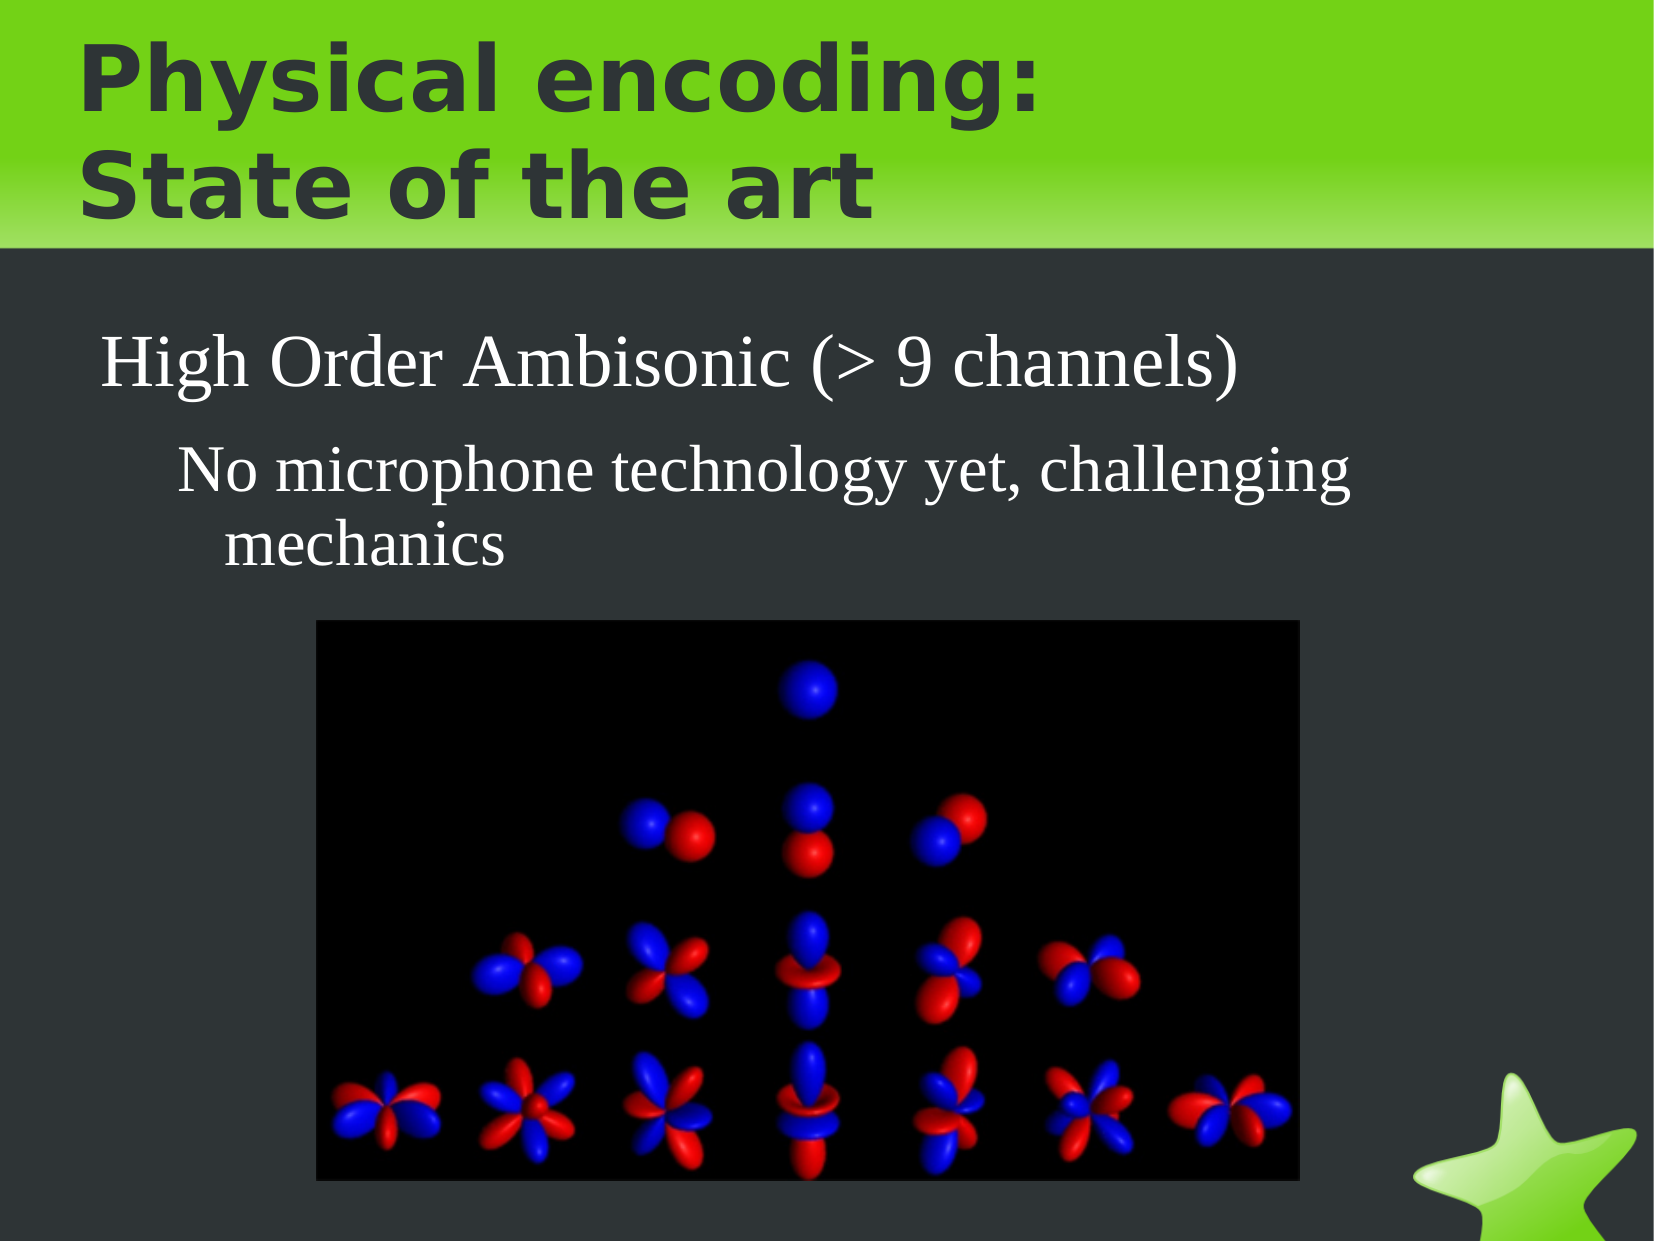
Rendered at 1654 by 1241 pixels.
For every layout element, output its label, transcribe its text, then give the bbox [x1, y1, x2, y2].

list High Order Ambisonic (> 9 channels) No microphone technology yet, challenging mechanics [82, 319, 1571, 1124]
title Physical encoding: State of the art [76, 25, 1565, 240]
picture [0, 0, 1654, 1241]
